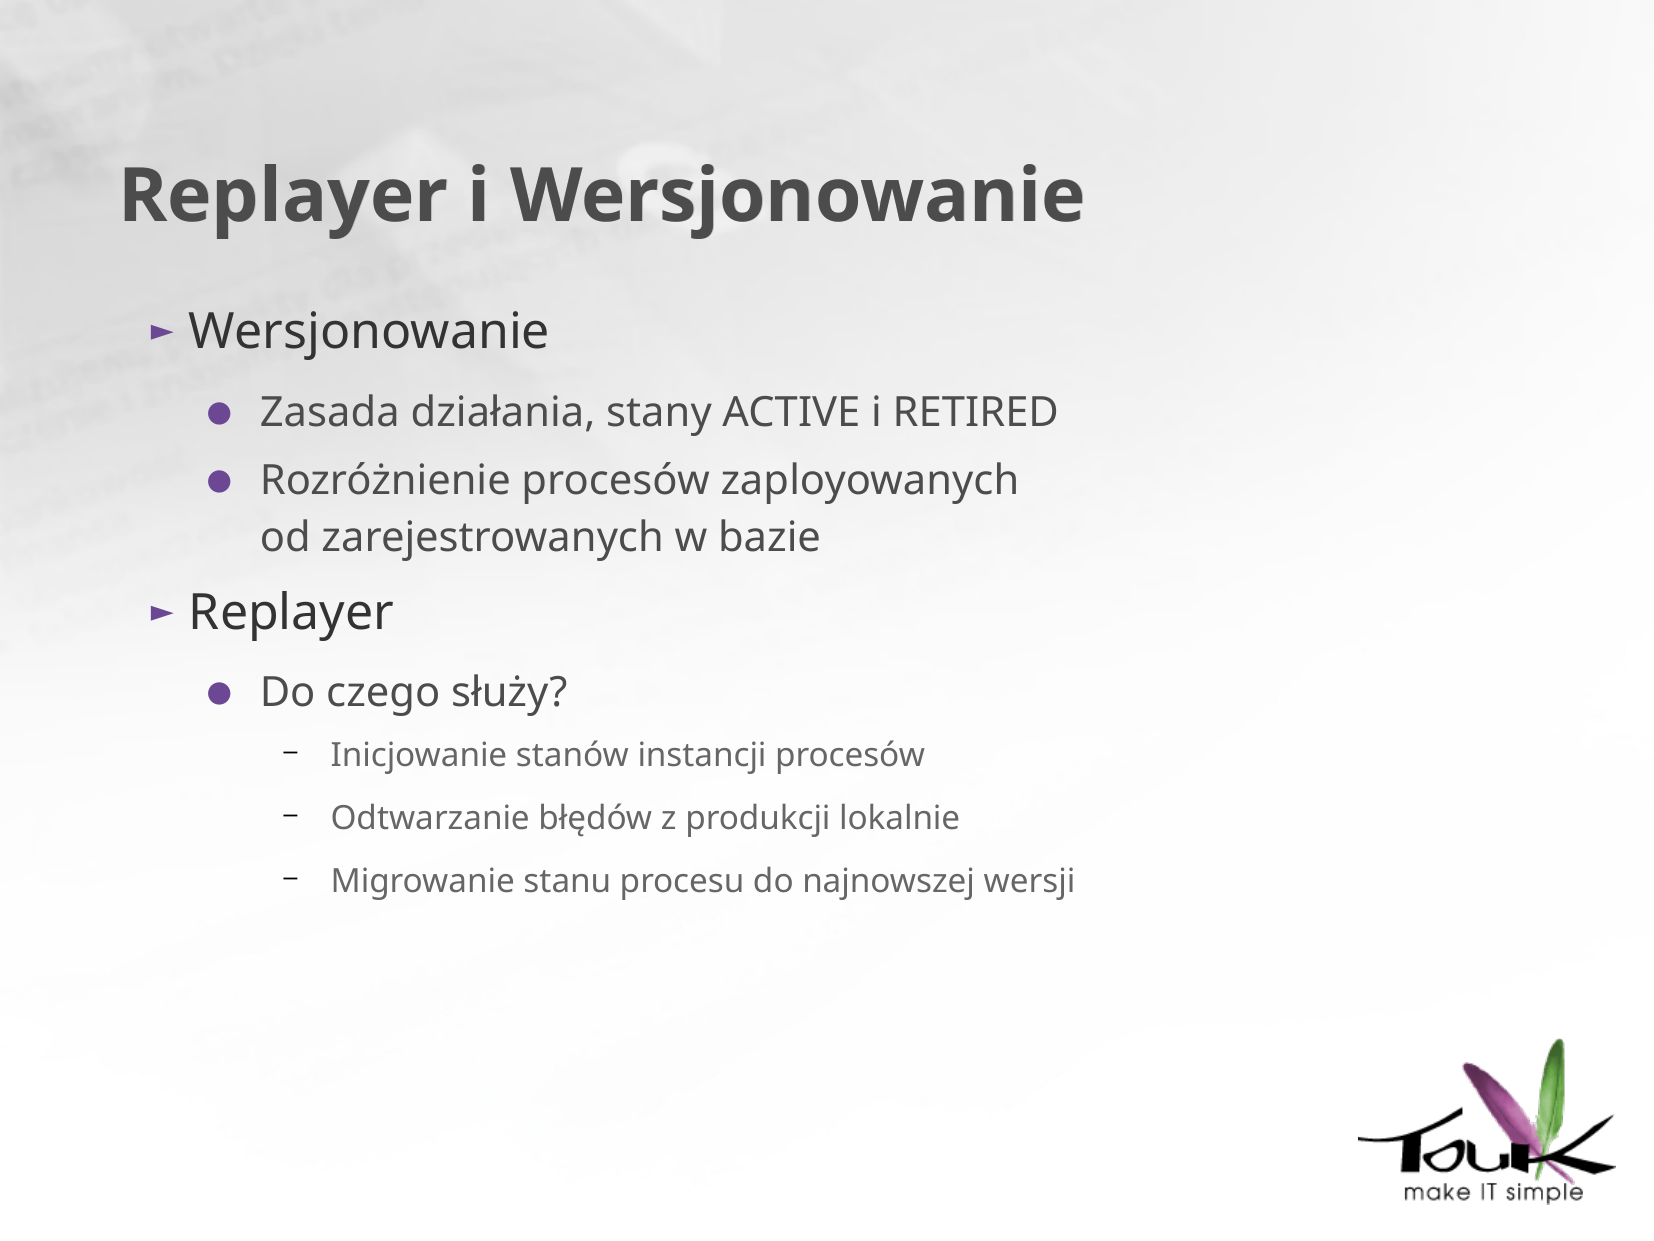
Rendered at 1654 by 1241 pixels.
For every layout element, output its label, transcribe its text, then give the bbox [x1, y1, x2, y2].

title Replayer i Wersjonowanie [118, 125, 1536, 259]
list Wersjonowanie Zasada działania, stany ACTIVE i RETIRED Rozróżnienie procesów zaployowanych od zarejestrowanych w bazie Replayer Do czego służy? Inicjowanie stanów instancji procesów Odtwarzanie błędów z produkcji lokalnie Migrowanie stanu procesu do najnowszej wersji [118, 295, 1536, 1100]
picture [0, 0, 1654, 1241]
